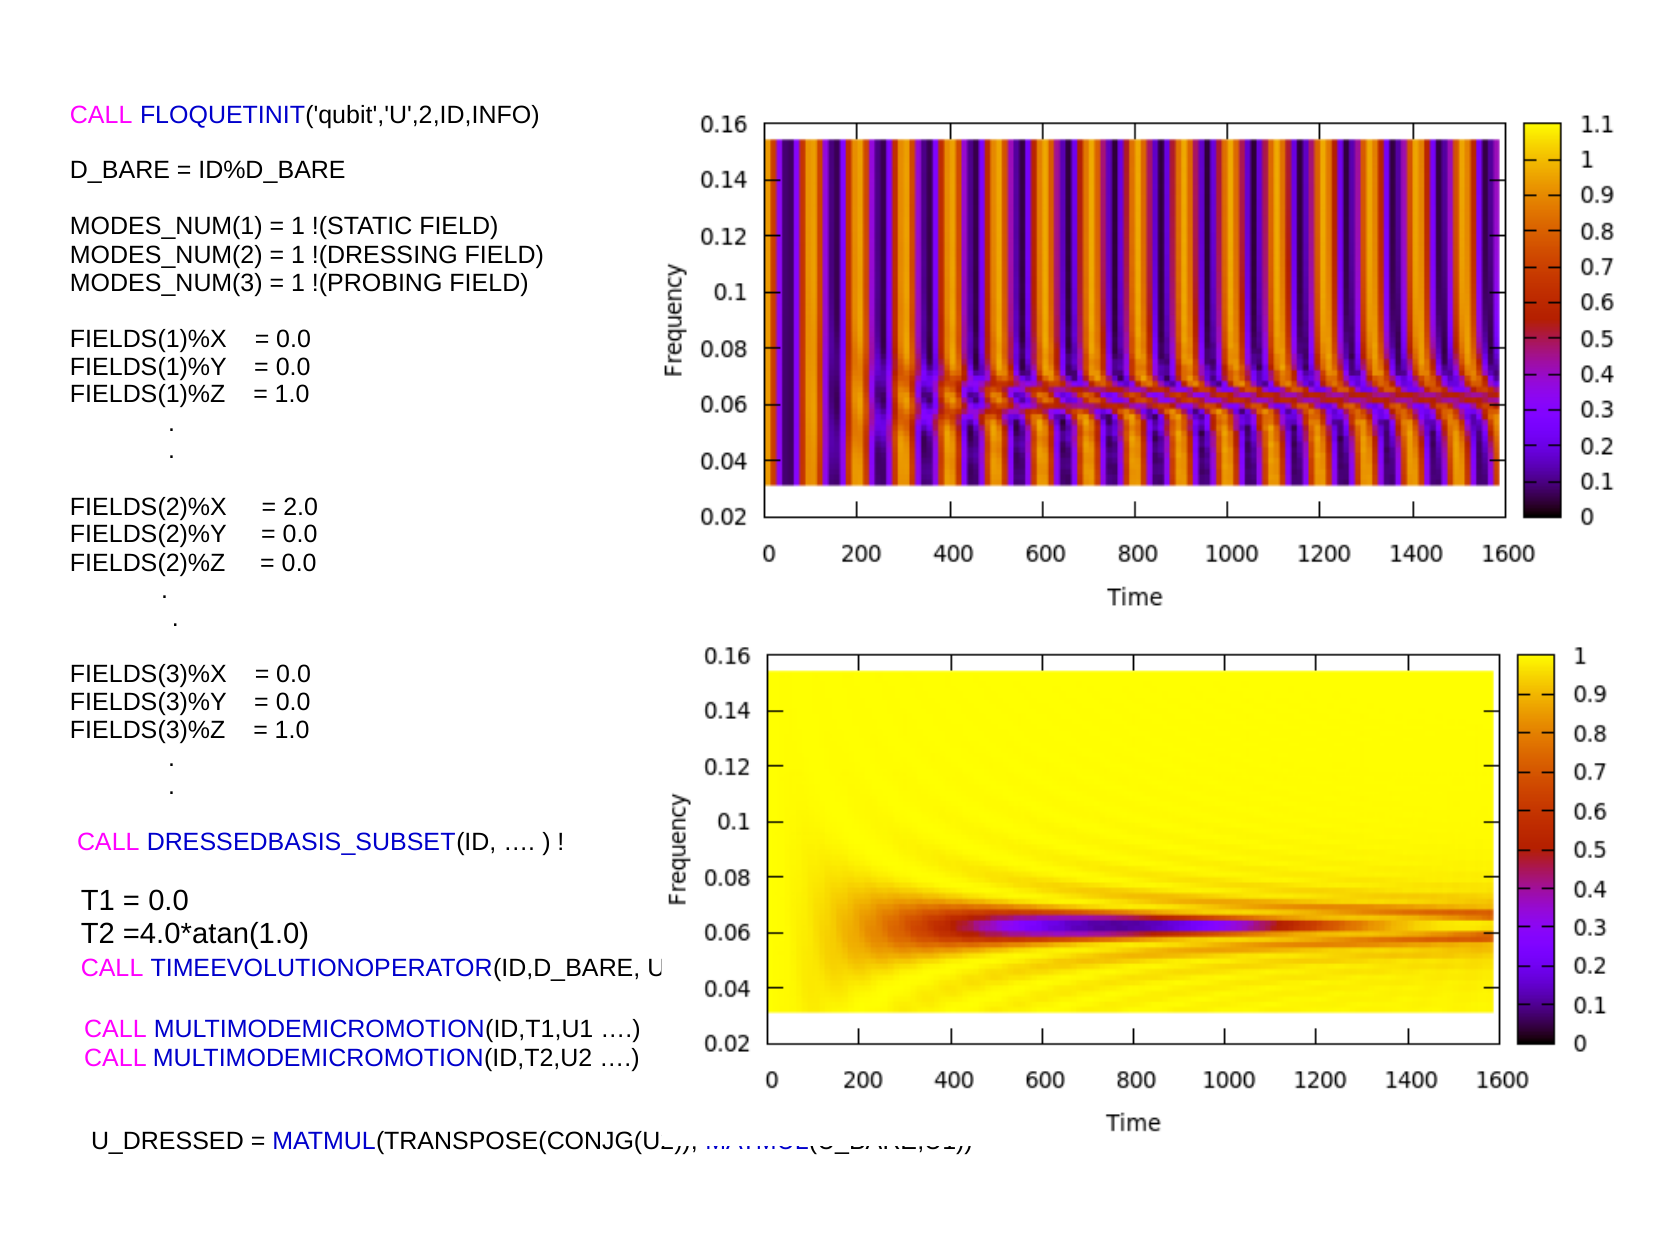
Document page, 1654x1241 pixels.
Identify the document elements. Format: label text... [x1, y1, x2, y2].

text_box CALL FLOQUETINIT('qubit','U',2,ID,INFO) D_BARE = ID%D_BARE MODES_NUM(1) = 1 !(STATIC FIELD) MODES_NUM(2) = 1 !(DRESSING FIELD) MODES_NUM(3) = 1 !(PROBING FIELD) FIELDS(1)%X = 0.0 FIELDS(1)%Y = 0.0 FIELDS(1)%Z = 1.0 . . FIELDS(2)%X = 2.0 FIELDS(2)%Y = 0.0 FIELDS(2)%Z = 0.0 . . FIELDS(3)%X = 0.0 FIELDS(3)%Y = 0.0 FIELDS(3)%Z = 1.0 . . CALL DRESSEDBASIS_SUBSET(ID, …. ) ! T1 = 0.0 T2 =4.0*atan(1.0) CALL TIMEEVOLUTIONOPERATOR(ID,D_BARE, U_BARE ...) CALL MULTIMODEMICROMOTION(ID,T1,U1 ….) CALL MULTIMODEMICROMOTION(ID,T2,U2 ….) U_DRESSED = MATMUL(TRANSPOSE(CONJG(U2)), MATMUL(U_BARE,U1)) [41, 64, 1518, 1199]
picture [649, 88, 1624, 1146]
